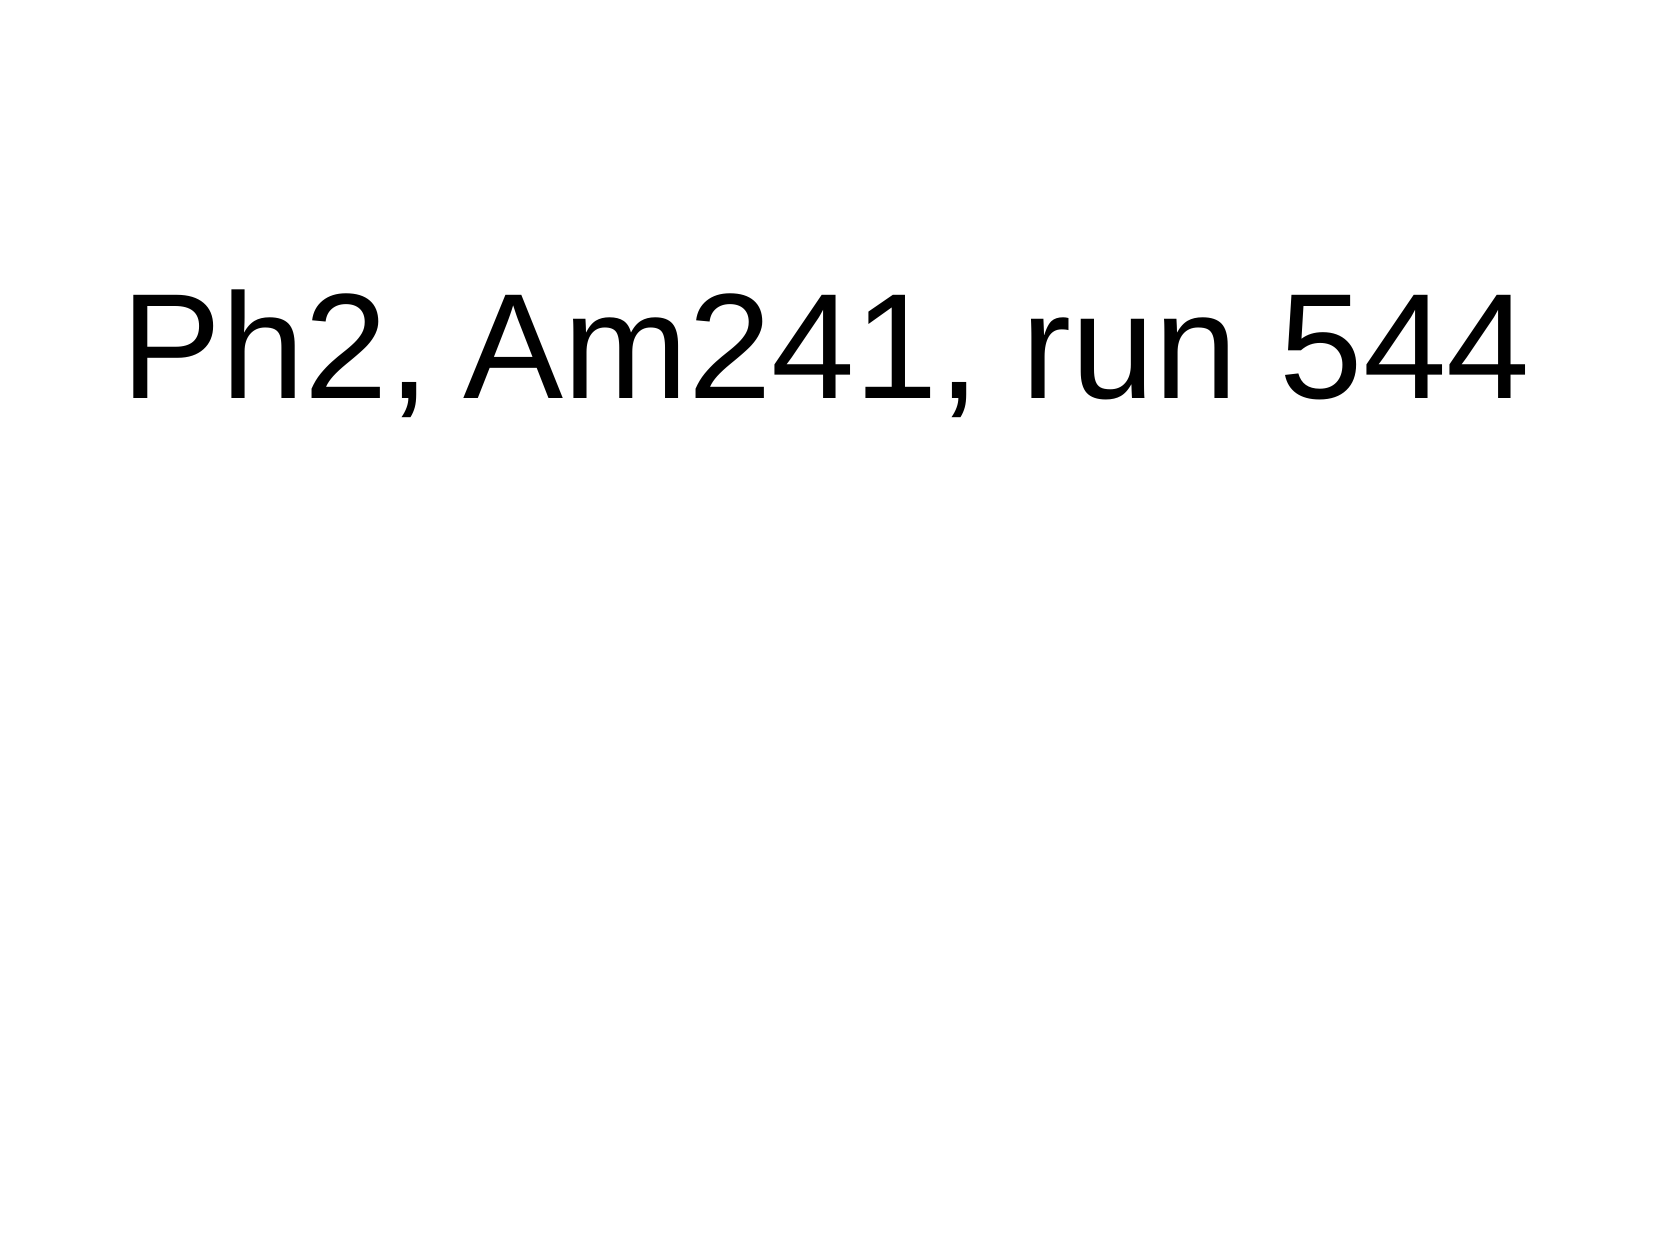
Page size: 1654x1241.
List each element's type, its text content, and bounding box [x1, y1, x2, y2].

text_box Ph2, Am241, run 544 [0, 255, 1654, 773]
